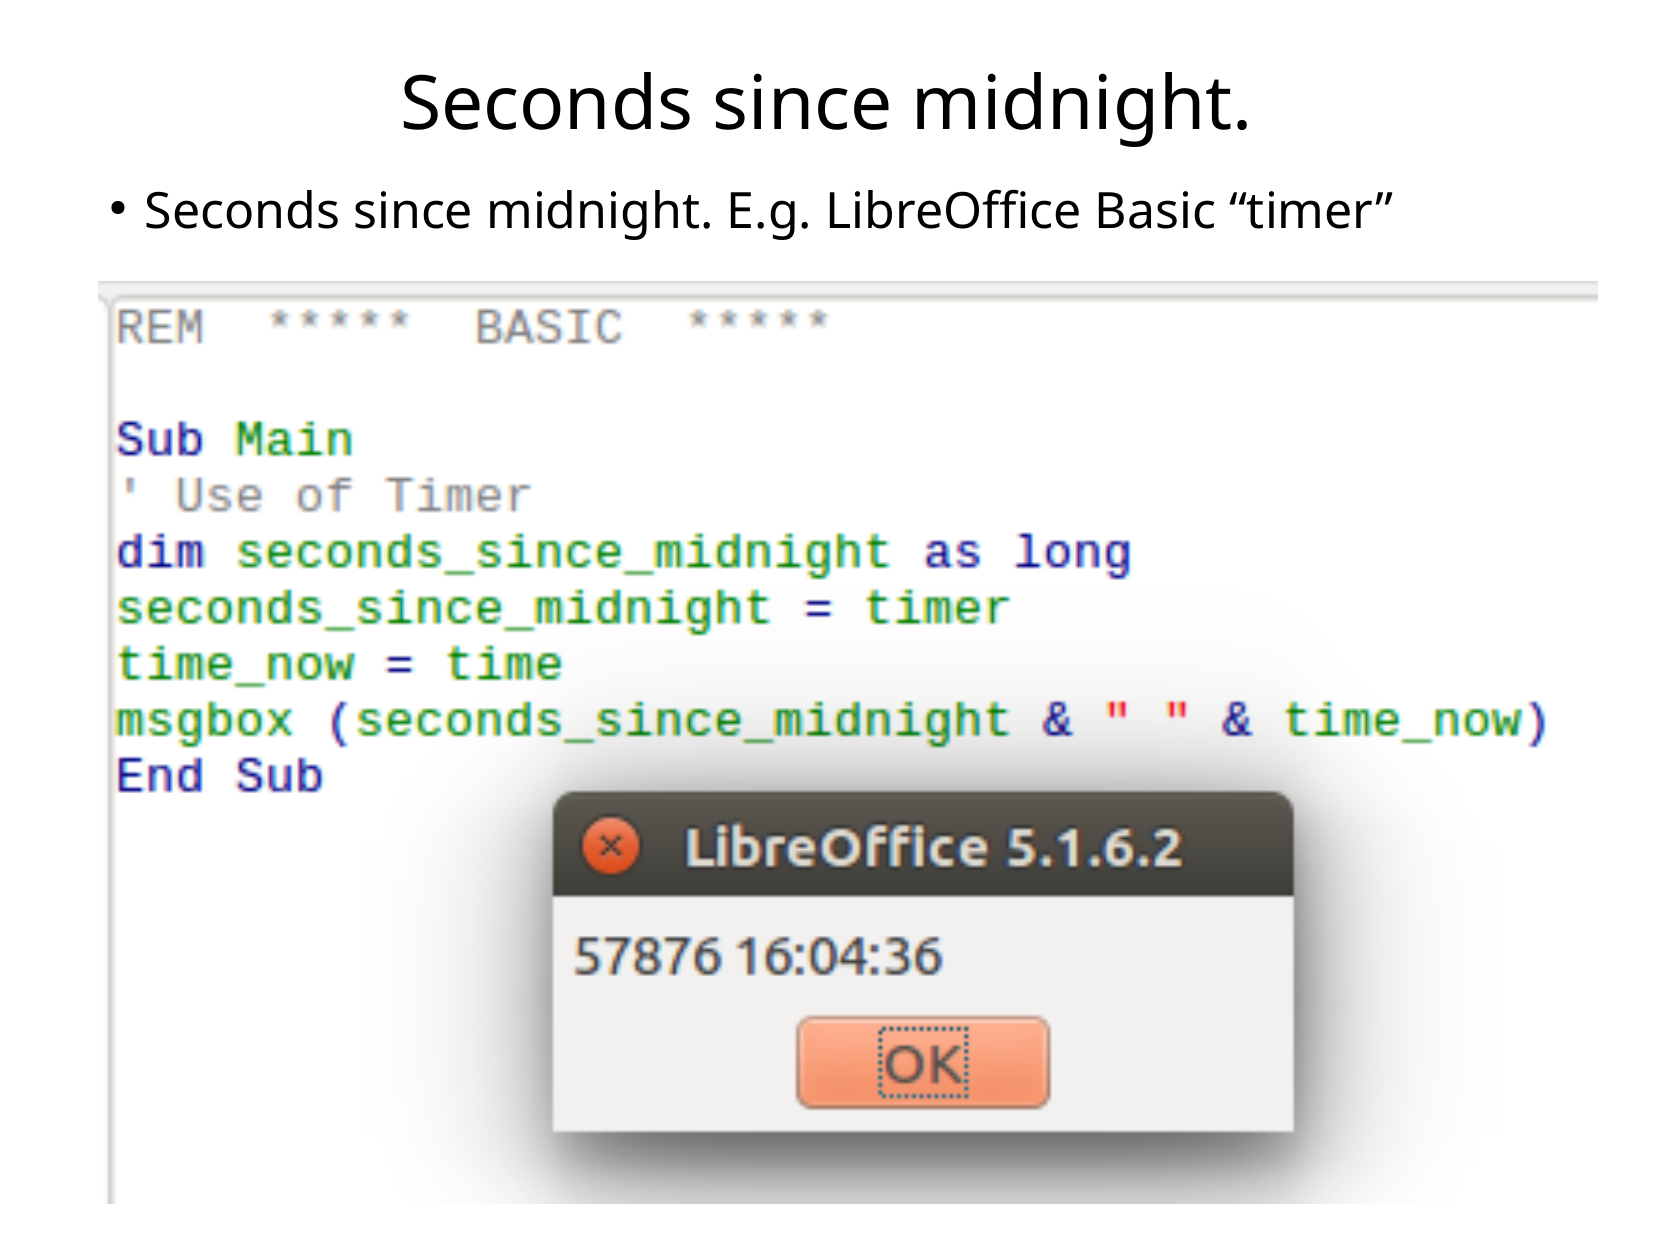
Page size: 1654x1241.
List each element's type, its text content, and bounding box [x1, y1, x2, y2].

picture [98, 281, 1598, 1205]
title Seconds since midnight. [82, 49, 1571, 151]
subtitle Seconds since midnight. E.g. LibreOffice Basic “timer” [109, 181, 1598, 281]
